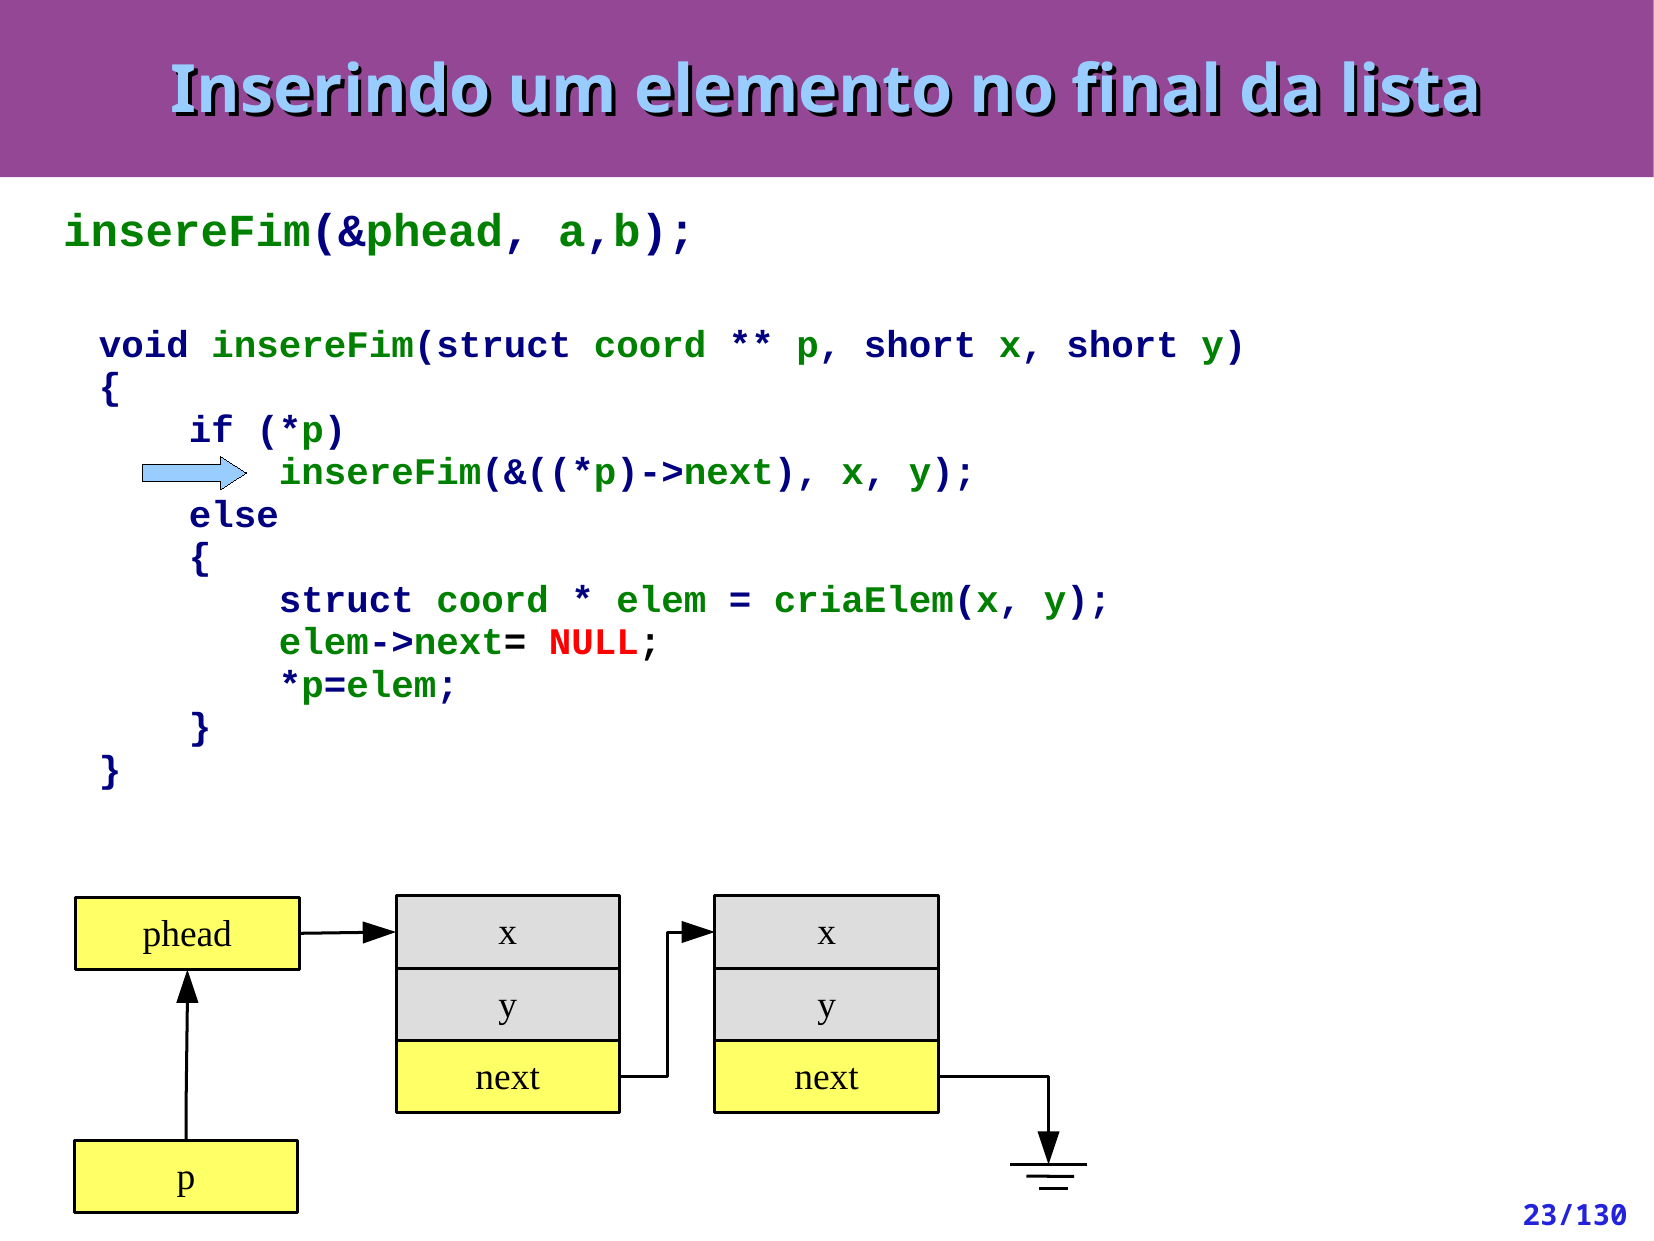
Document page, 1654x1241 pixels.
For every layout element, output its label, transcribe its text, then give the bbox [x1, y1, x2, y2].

text_box p [74, 1140, 298, 1213]
text_box phead [75, 897, 84, 970]
text_box next [396, 1103, 620, 1113]
text_box insereFim(&phead, a,b); [48, 200, 1654, 704]
text_box next [714, 1103, 939, 1113]
text_box void insereFim(struct coord ** p, short x, short y) { if (*p) insereFim(&((*p)->next), x, y); else { struct coord * elem = criaElem(x, y); elem->next= NULL; *p=elem; } } [84, 318, 1640, 1103]
title Inserindo um elemento no final da lista [82, 0, 1571, 176]
